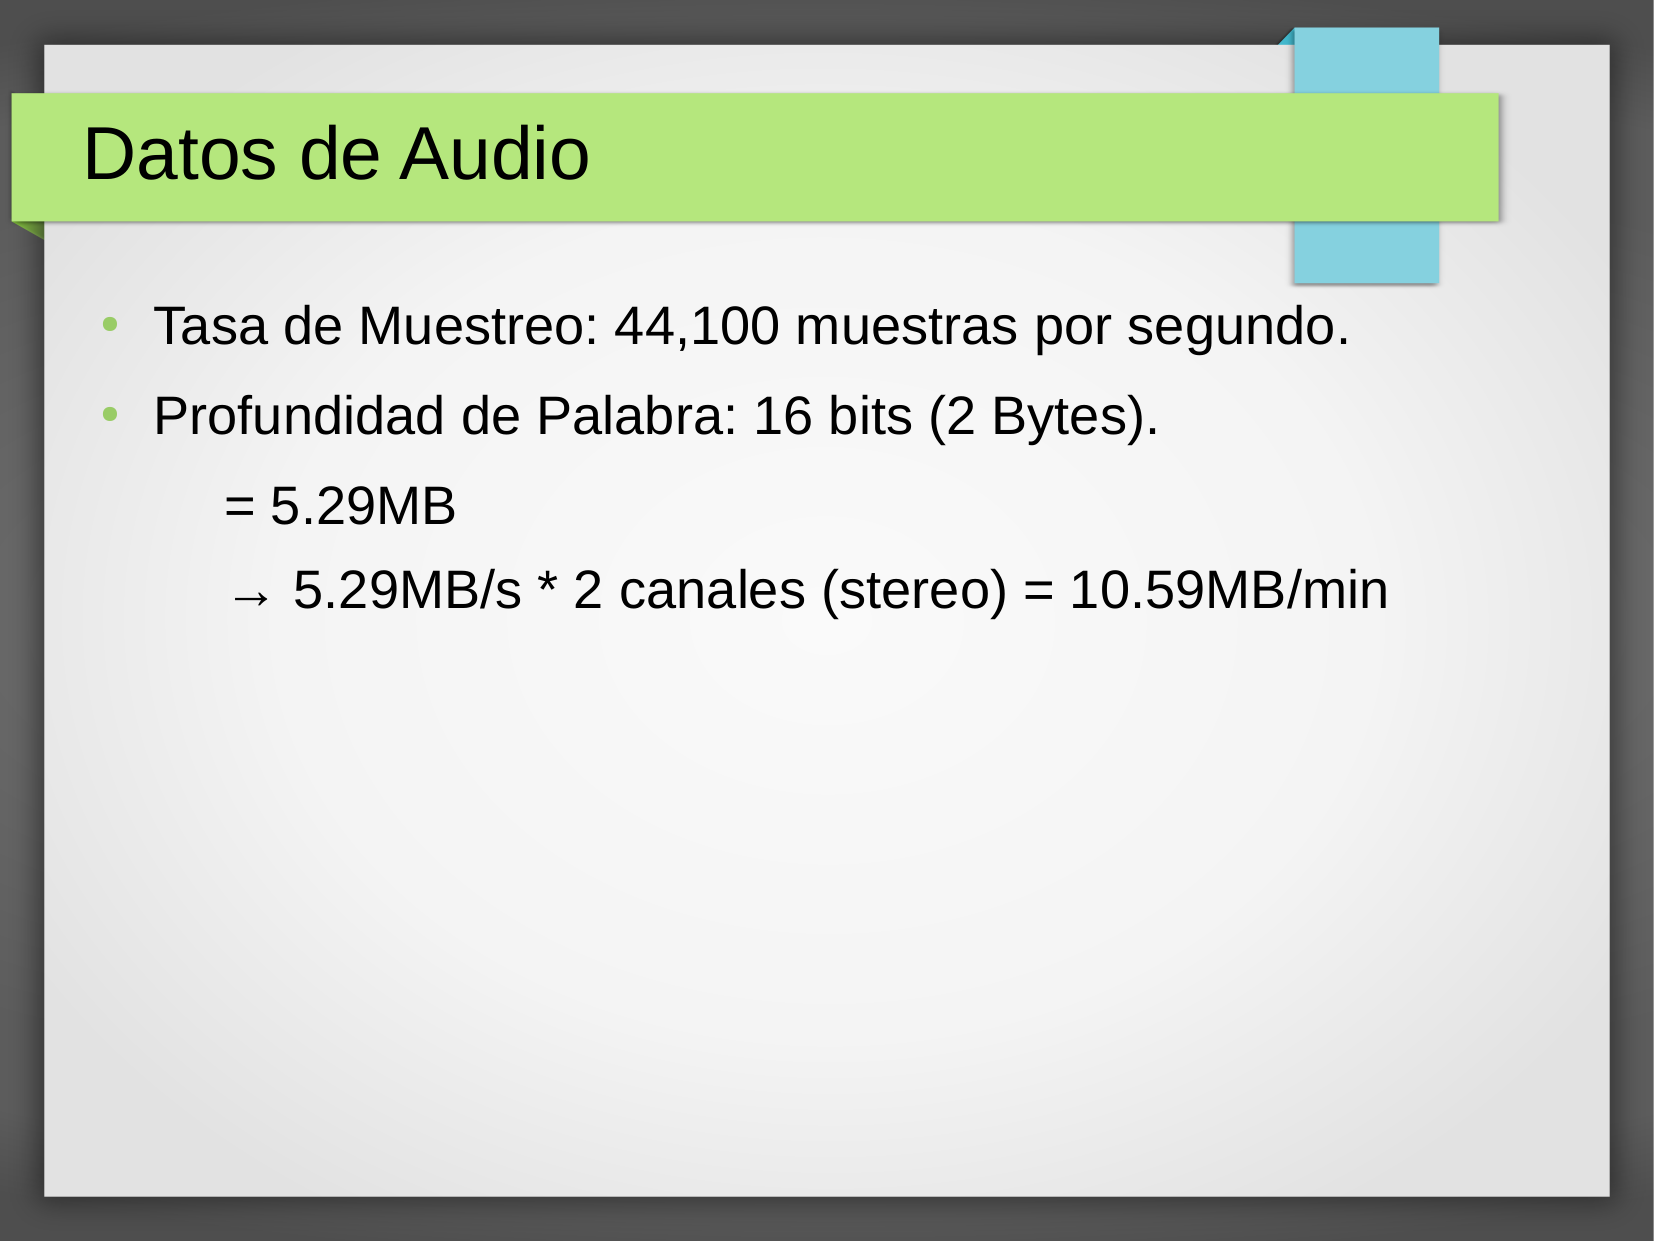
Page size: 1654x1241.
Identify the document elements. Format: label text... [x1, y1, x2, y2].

list Tasa de Muestreo: 44,100 muestras por segundo. Profundidad de Palabra: 16 bits (2 Bytes). = 5.29MB → 5.29MB/s * 2 canales (stereo) = 10.59MB/min [82, 295, 1571, 1015]
title Datos de Audio [82, 94, 1264, 213]
picture [0, 0, 1654, 1241]
